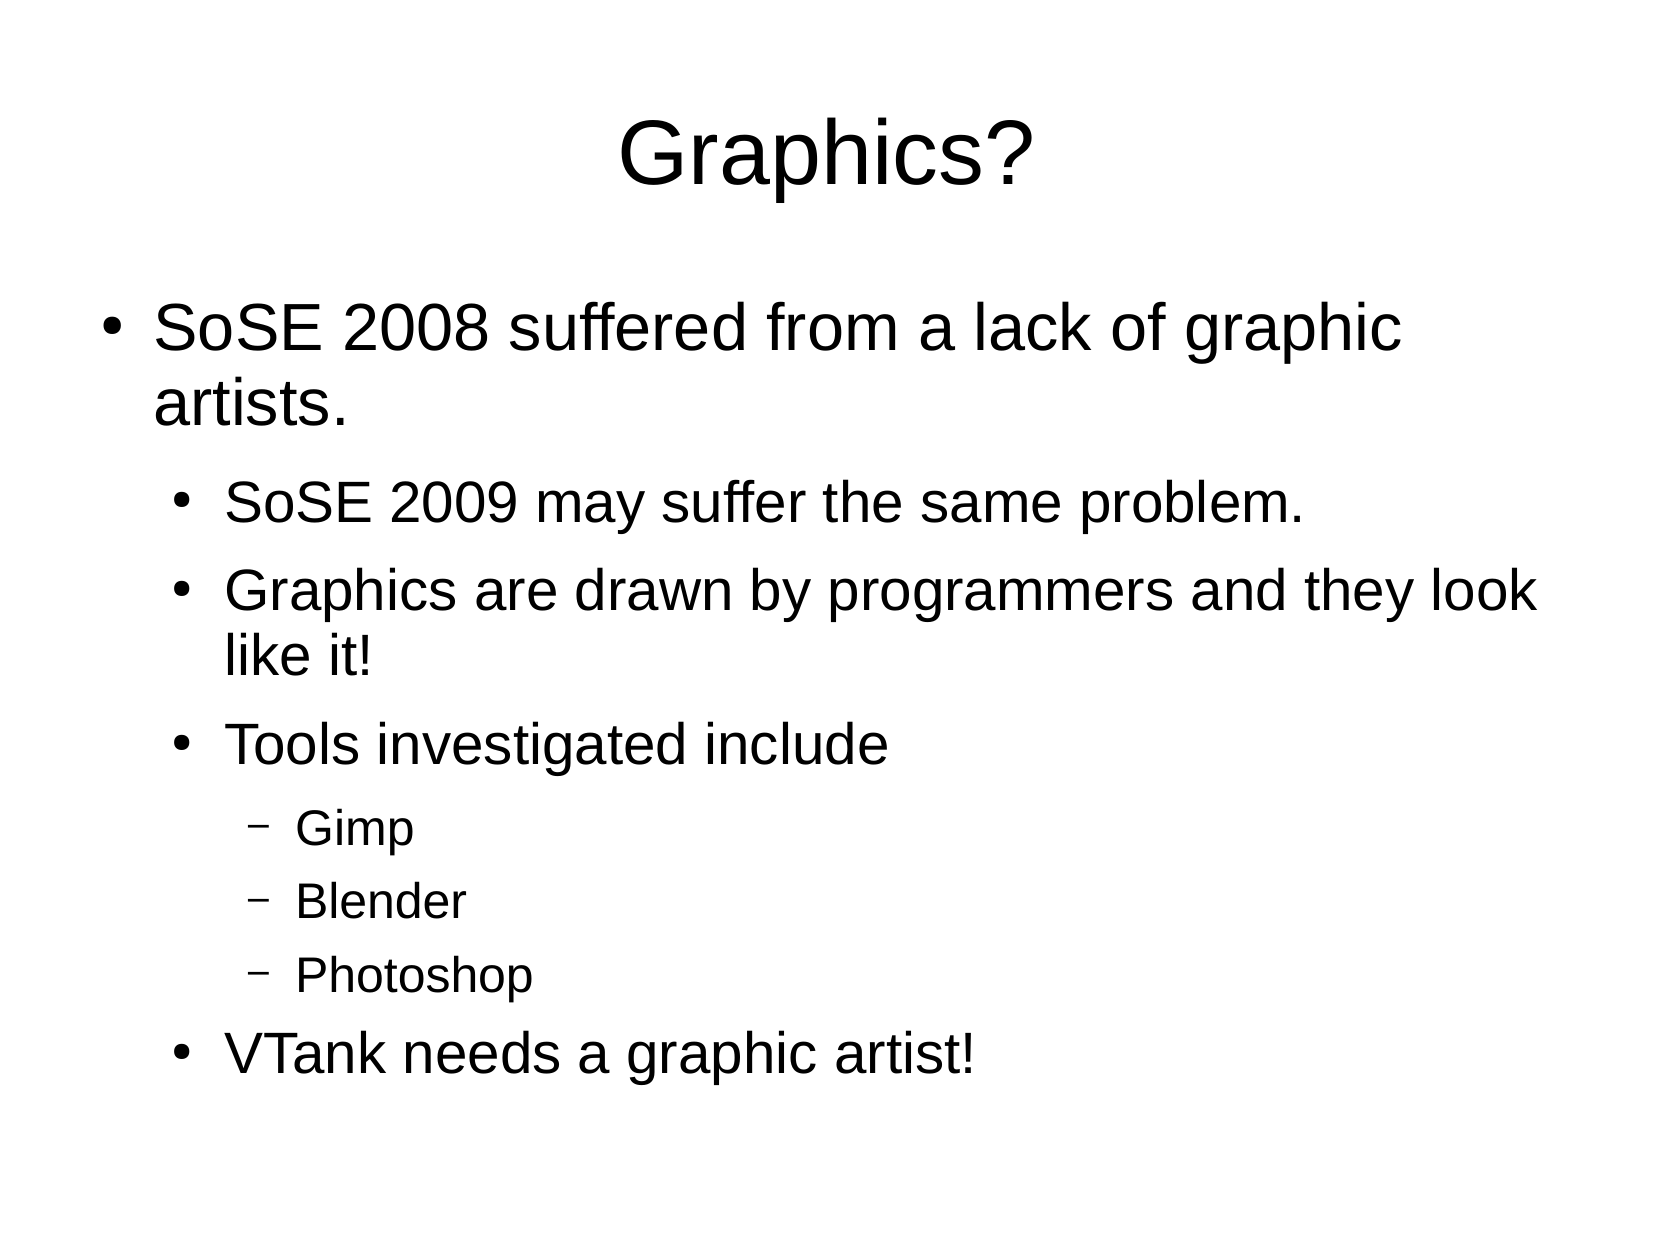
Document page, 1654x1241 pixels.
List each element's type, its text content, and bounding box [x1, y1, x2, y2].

list SoSE 2008 suffered from a lack of graphic artists. SoSE 2009 may suffer the same problem. Graphics are drawn by programmers and they look like it! Tools investigated include Gimp Blender Photoshop VTank needs a graphic artist! [82, 290, 1571, 1094]
title Graphics? [82, 56, 1571, 250]
